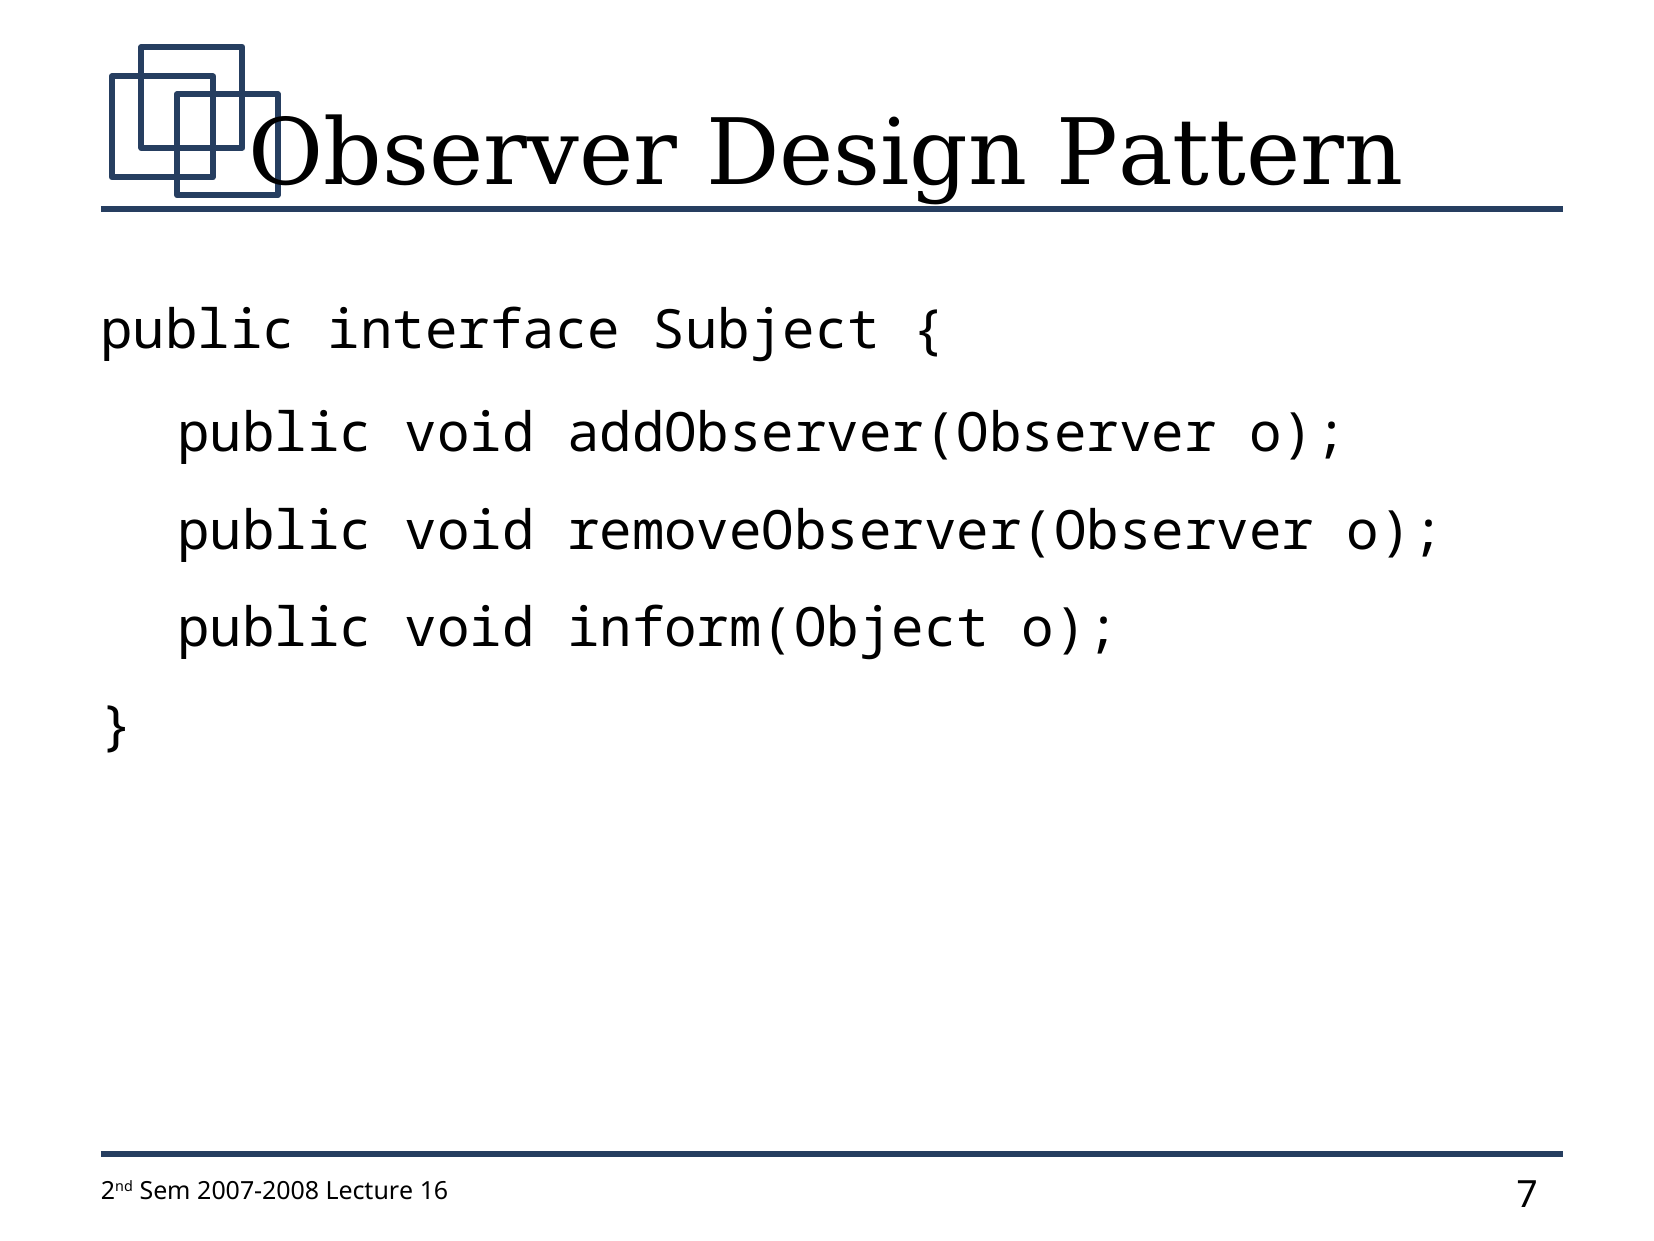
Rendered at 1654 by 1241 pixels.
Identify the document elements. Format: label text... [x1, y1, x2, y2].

title Observer Design Pattern [82, 49, 1571, 257]
list public interface Subject { public void addObserver(Observer o); public void removeObserver(Observer o); public void inform(Object o); } [82, 290, 1571, 1109]
